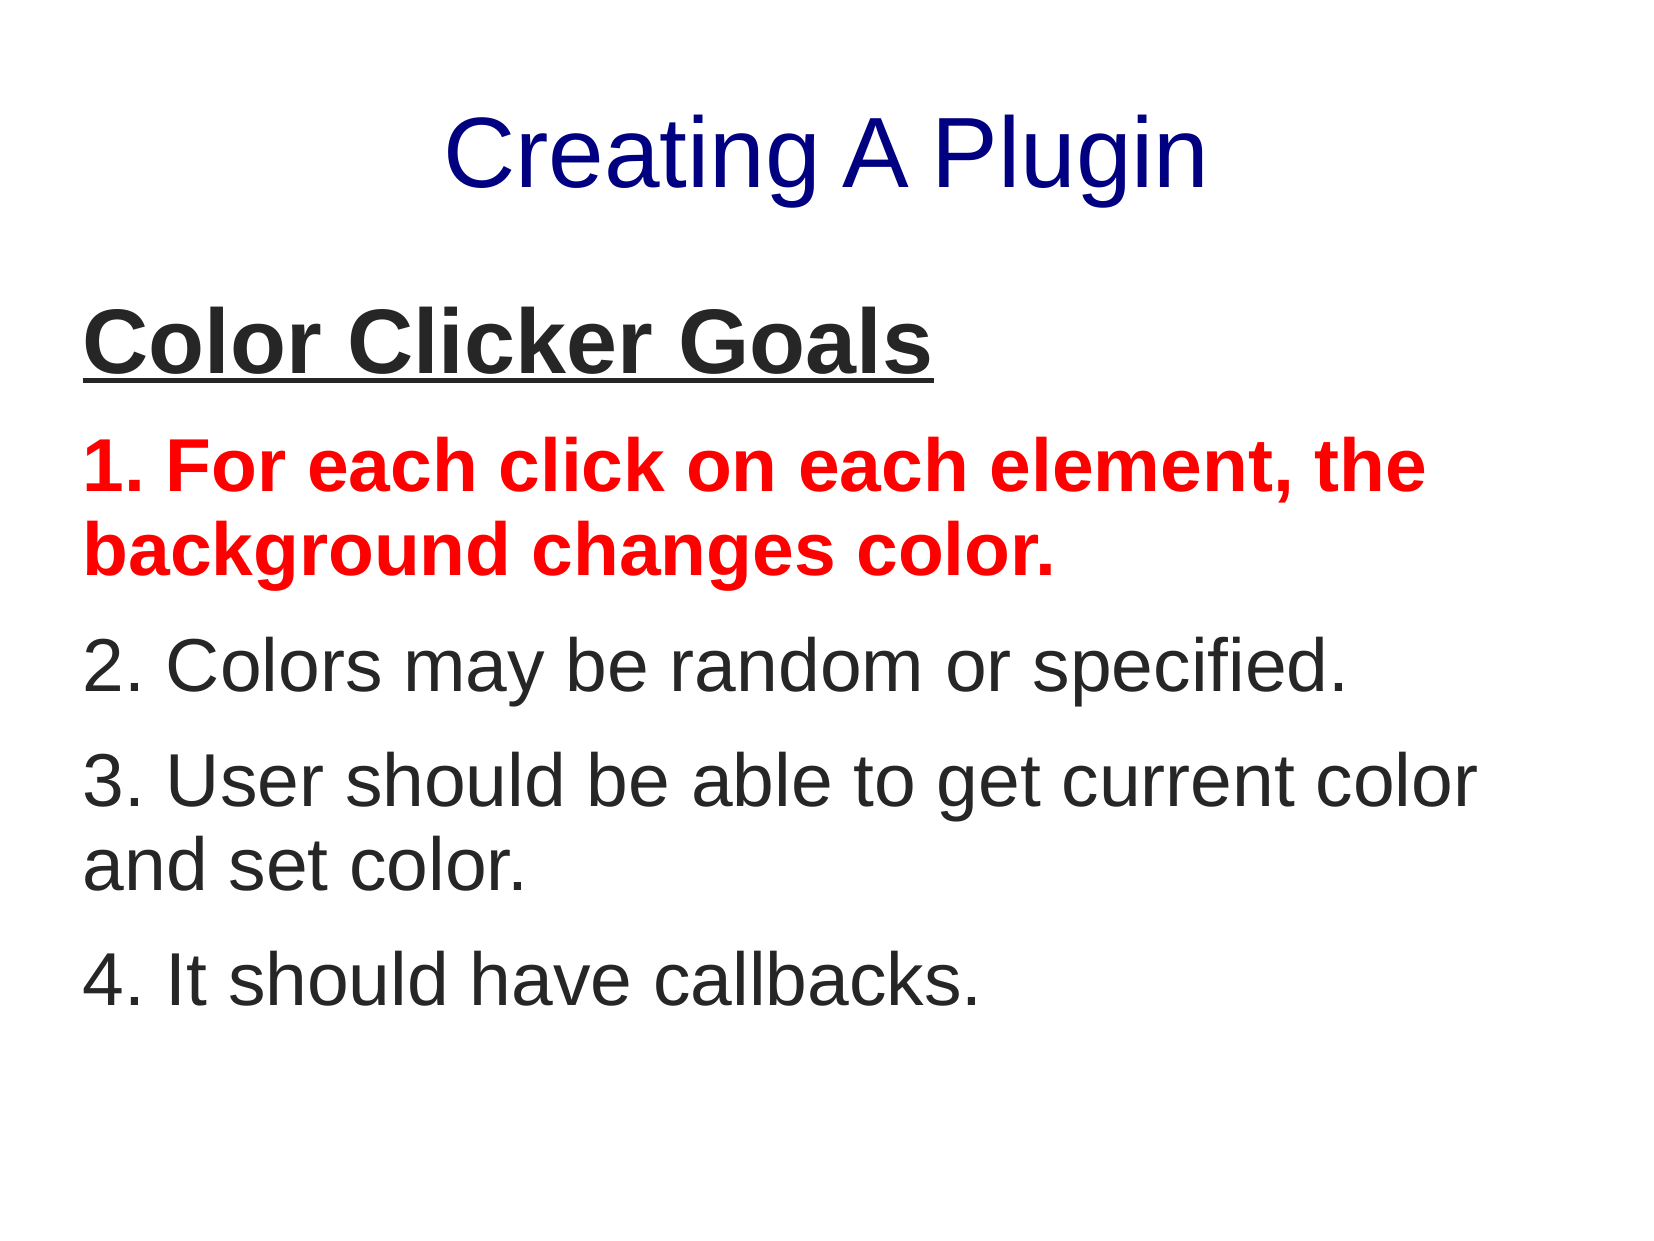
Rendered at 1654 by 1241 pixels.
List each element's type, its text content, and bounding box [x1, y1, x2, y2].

title Creating A Plugin [82, 49, 1571, 257]
list Color Clicker Goals 1. For each click on each element, the background changes color. 2. Colors may be random or specified. 3. User should be able to get current color and set color. 4. It should have callbacks. [82, 290, 1571, 1109]
